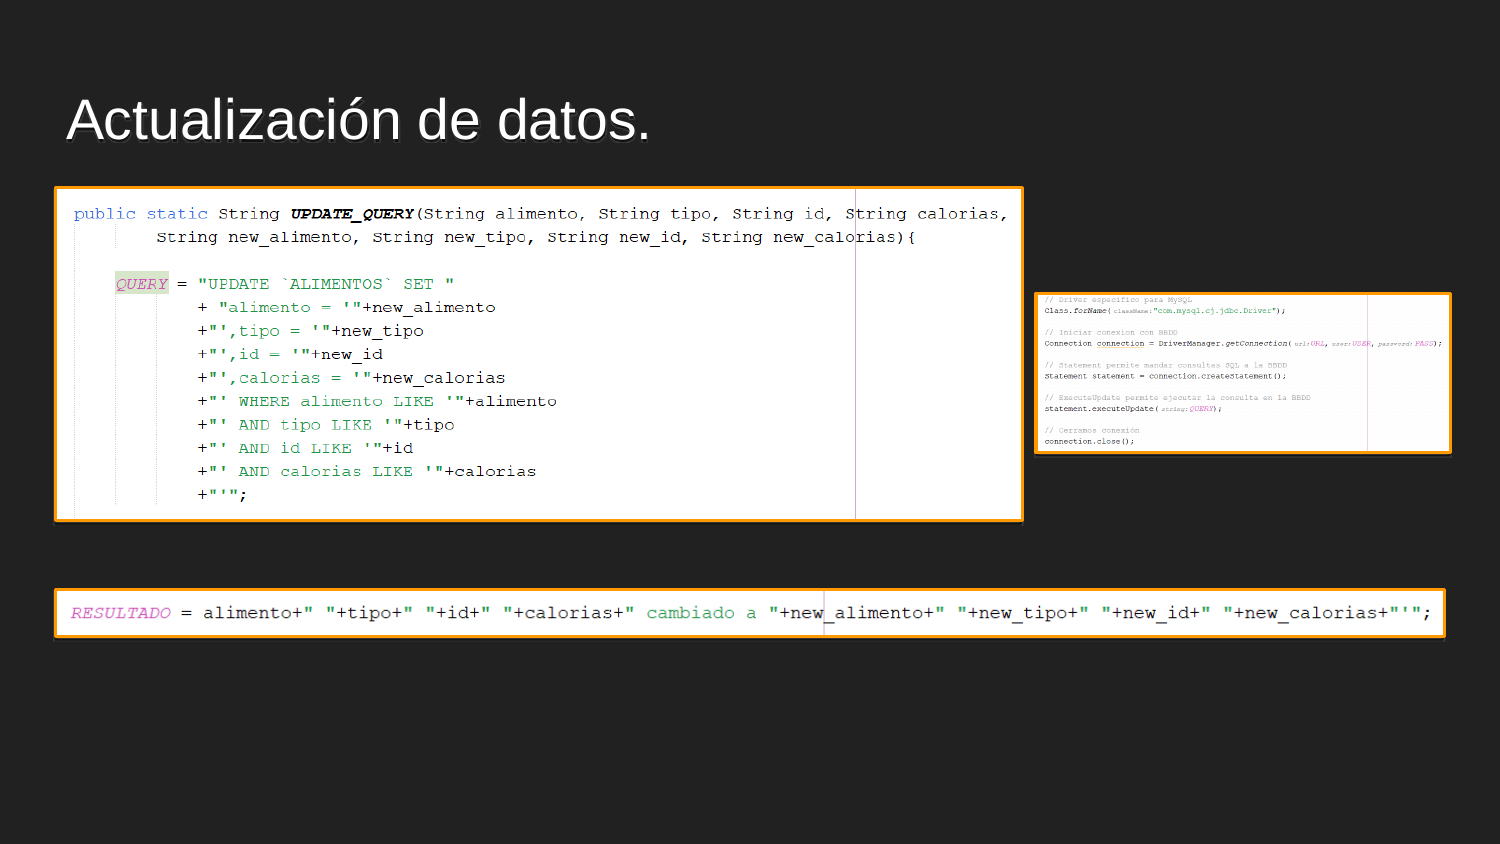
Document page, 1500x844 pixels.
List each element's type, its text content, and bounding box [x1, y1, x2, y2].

picture [56, 590, 1444, 636]
picture [1037, 294, 1449, 452]
title Actualización de datos. [51, 72, 1449, 167]
picture [56, 189, 1021, 520]
